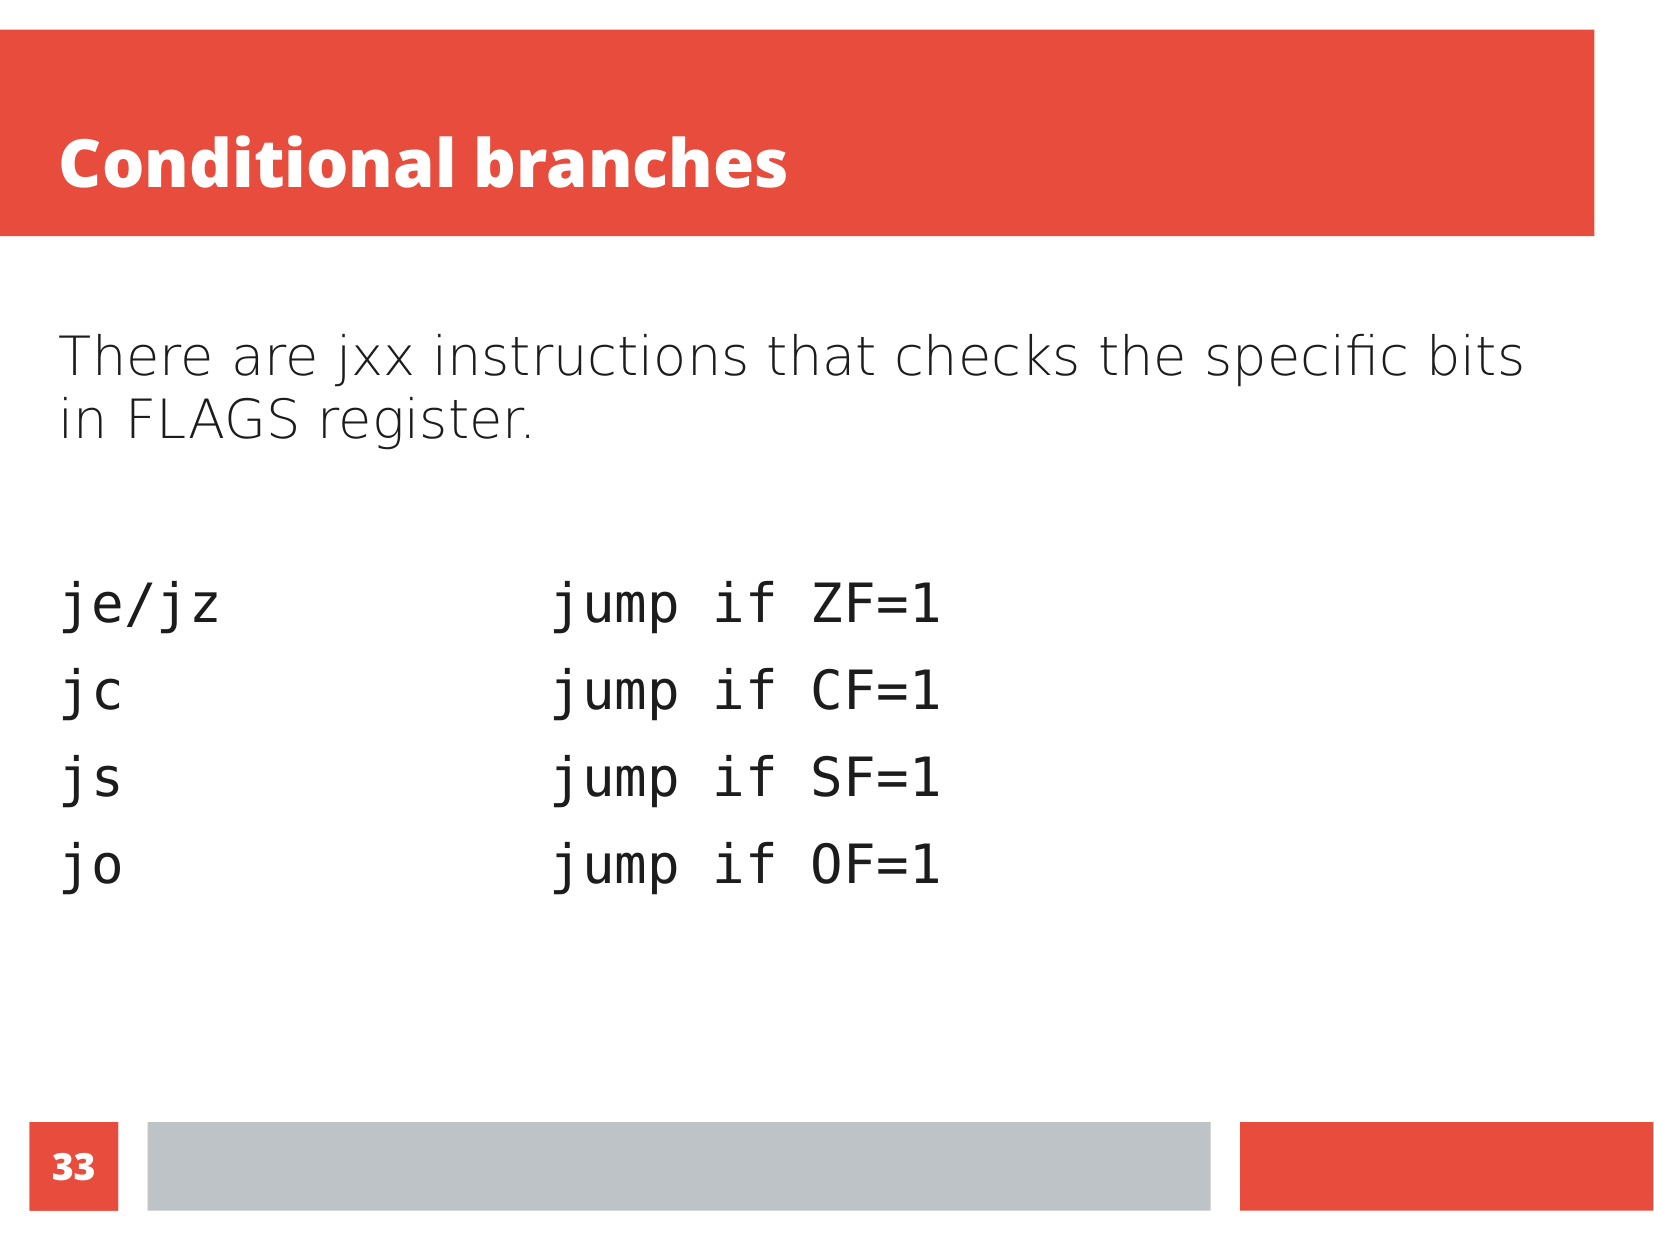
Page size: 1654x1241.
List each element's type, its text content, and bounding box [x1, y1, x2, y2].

title Conditional branches [59, 59, 1595, 207]
list There are jxx instructions that checks the specific bits in FLAGS register. je/jz jump if ZF=1 jc jump if CF=1 js jump if SF=1 jo jump if OF=1 [59, 324, 1565, 1093]
